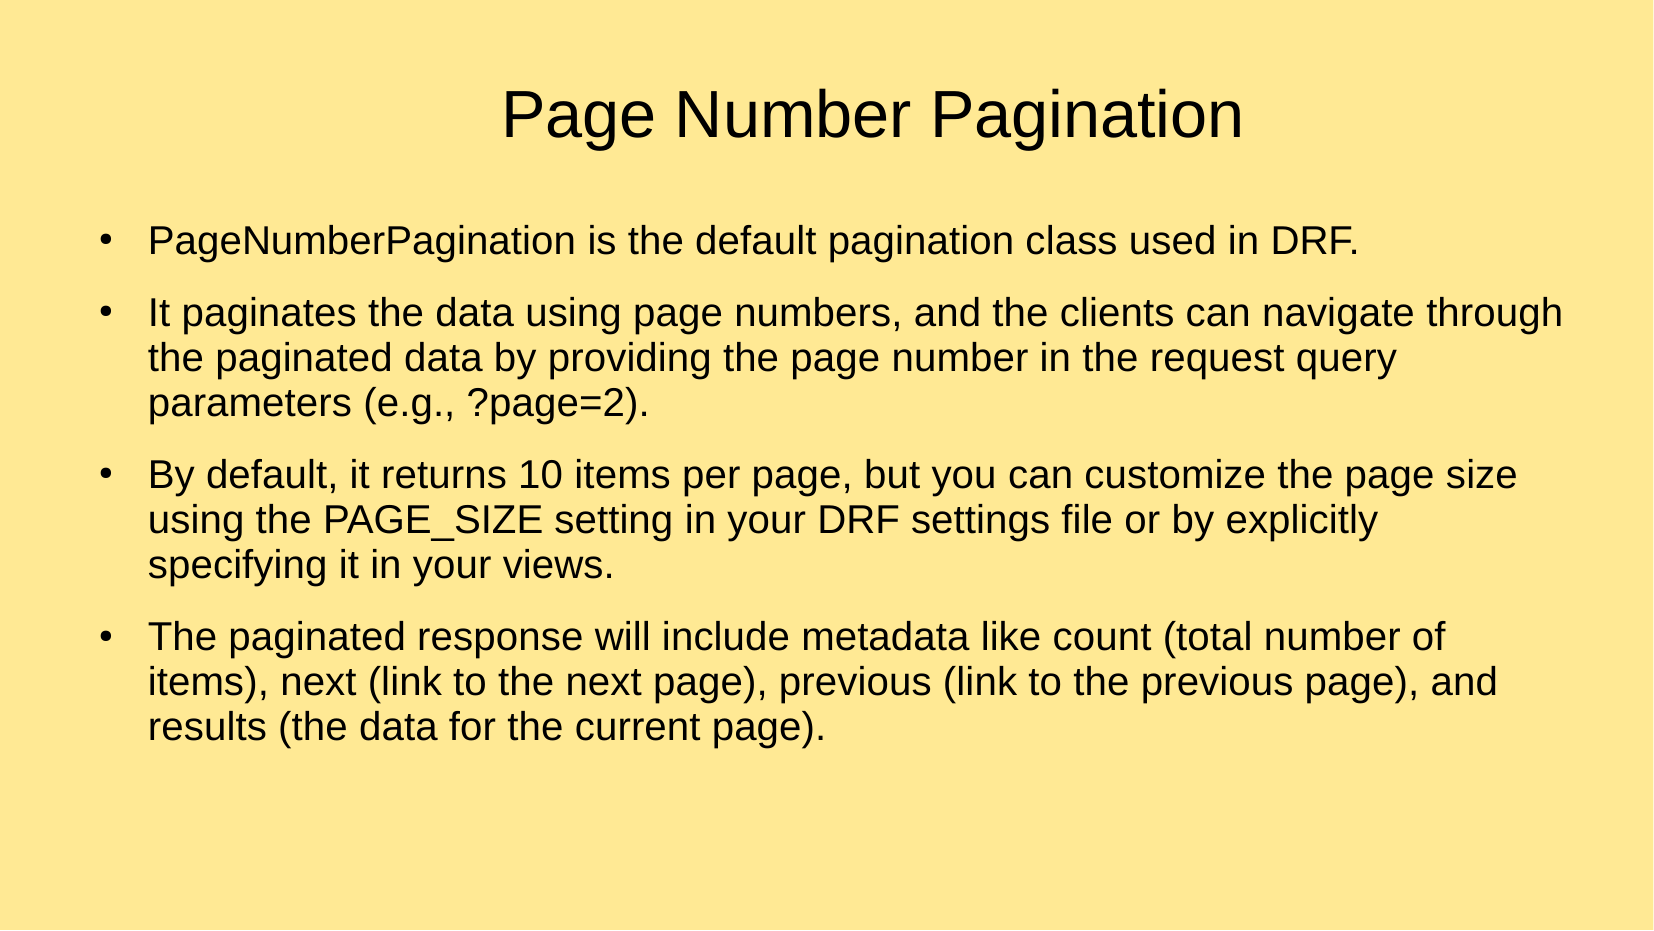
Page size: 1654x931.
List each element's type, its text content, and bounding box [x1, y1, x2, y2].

list PageNumberPagination is the default pagination class used in DRF. It paginates the data using page numbers, and the clients can navigate through the paginated data by providing the page number in the request query parameters (e.g., ?page=2). By default, it returns 10 items per page, but you can customize the page size using the PAGE_SIZE setting in your DRF settings file or by explicitly specifying it in your views. The paginated response will include metadata like count (total number of items), next (link to the next page), previous (link to the previous page), and results (the data for the current page). [82, 217, 1571, 758]
title Page Number Pagination [82, 37, 1571, 193]
